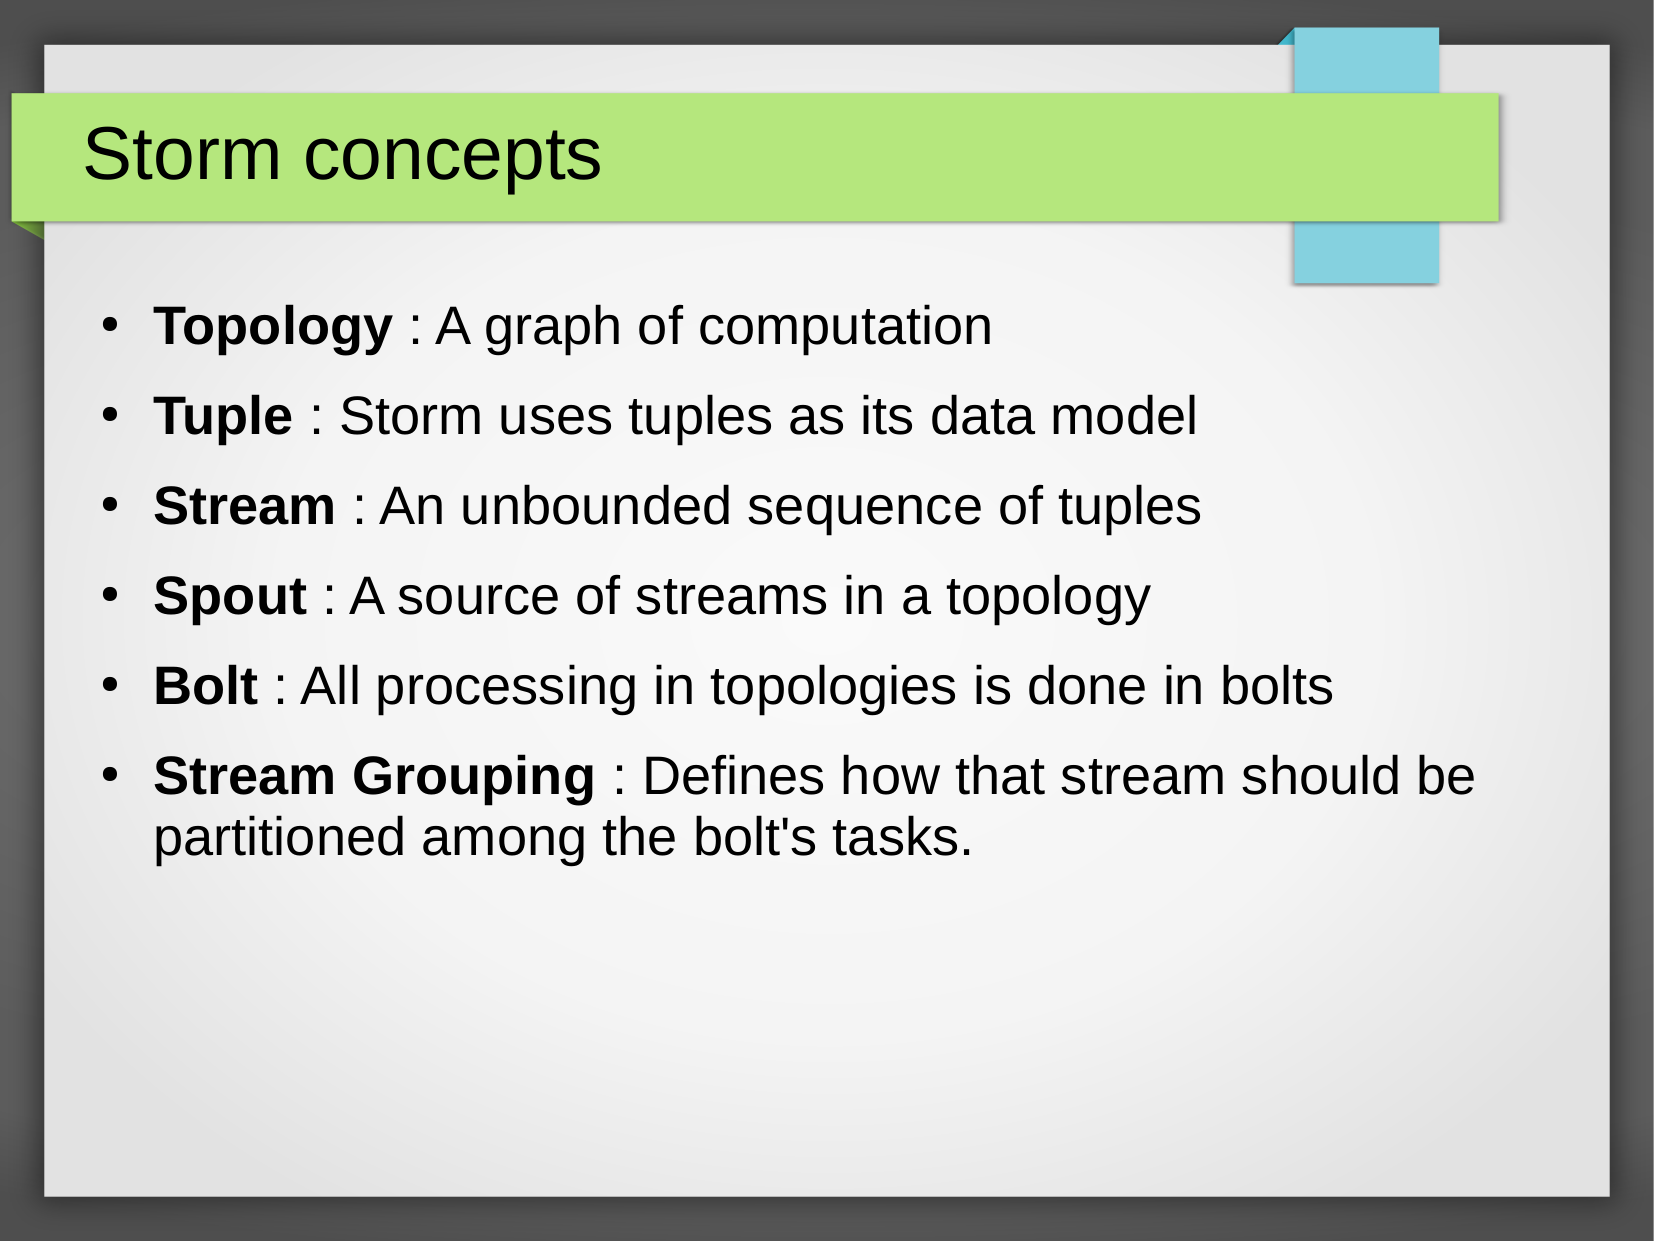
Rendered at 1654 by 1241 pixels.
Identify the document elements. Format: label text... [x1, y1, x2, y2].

picture [0, 0, 1654, 1241]
title Storm concepts [82, 94, 1264, 213]
list Topology : A graph of computation Tuple : Storm uses tuples as its data model Stream : An unbounded sequence of tuples Spout : A source of streams in a topology Bolt : All processing in topologies is done in bolts Stream Grouping : Defines how that stream should be partitioned among the bolt's tasks. [82, 295, 1571, 1015]
